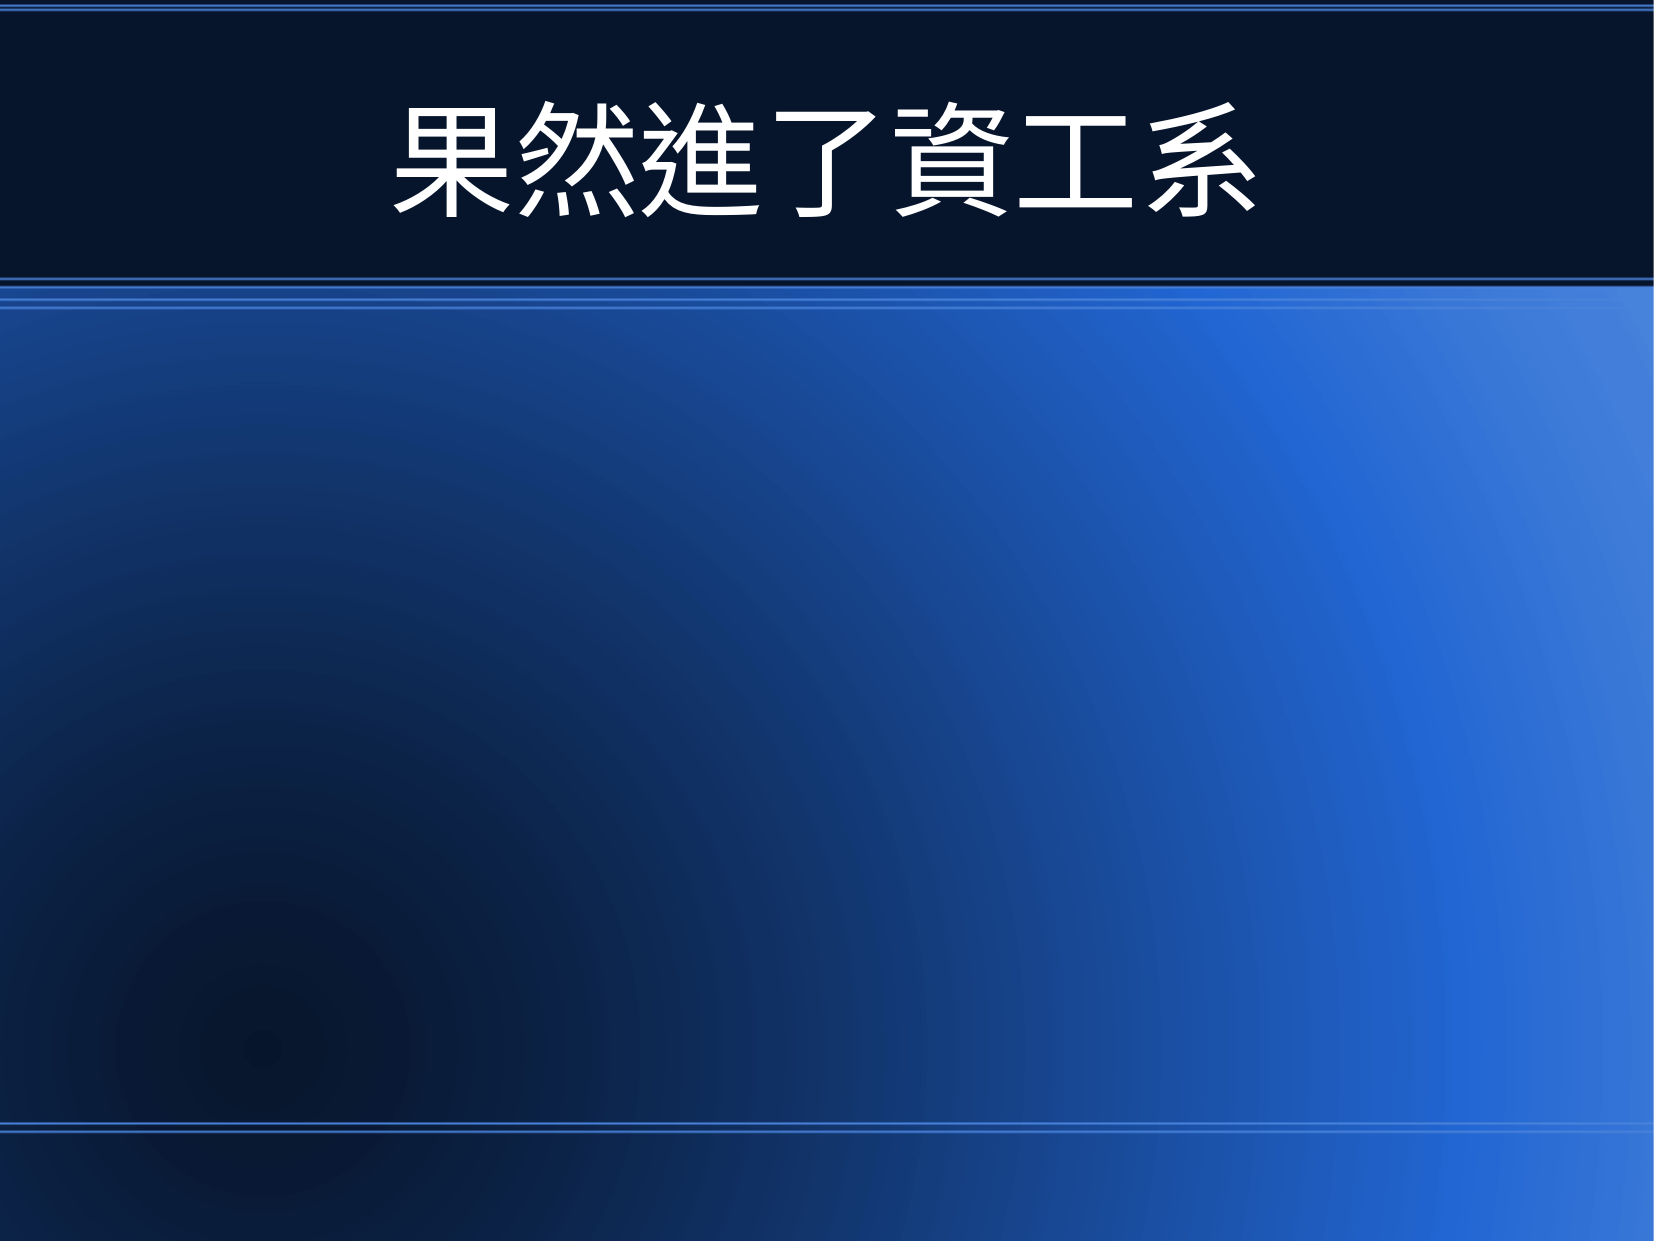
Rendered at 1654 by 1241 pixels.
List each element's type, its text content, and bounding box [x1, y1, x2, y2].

picture [0, 0, 1654, 1241]
title 果然進了資工系 [82, 49, 1571, 257]
